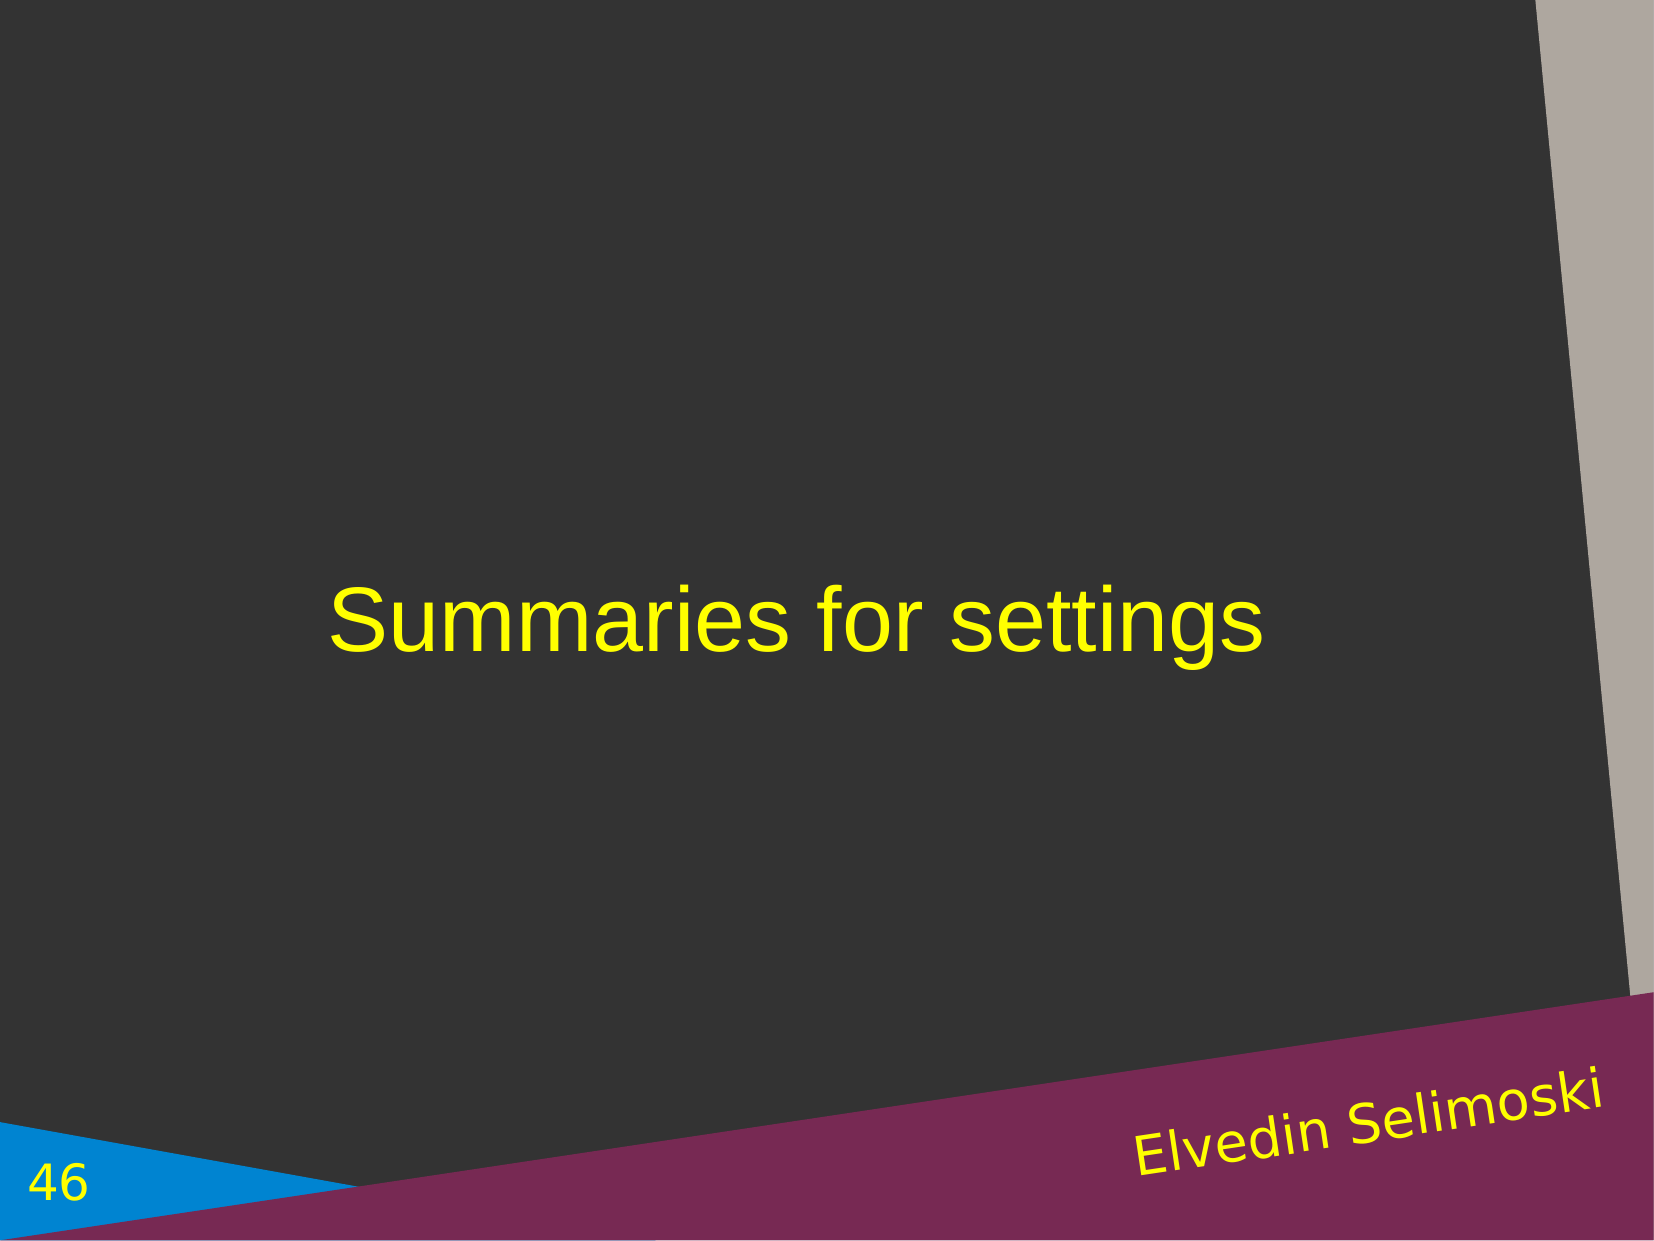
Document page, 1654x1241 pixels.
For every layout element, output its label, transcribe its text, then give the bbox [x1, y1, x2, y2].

text_box Elvedin Selimoski [1052, 1015, 1629, 1239]
title Summaries for settings [53, 407, 1542, 833]
